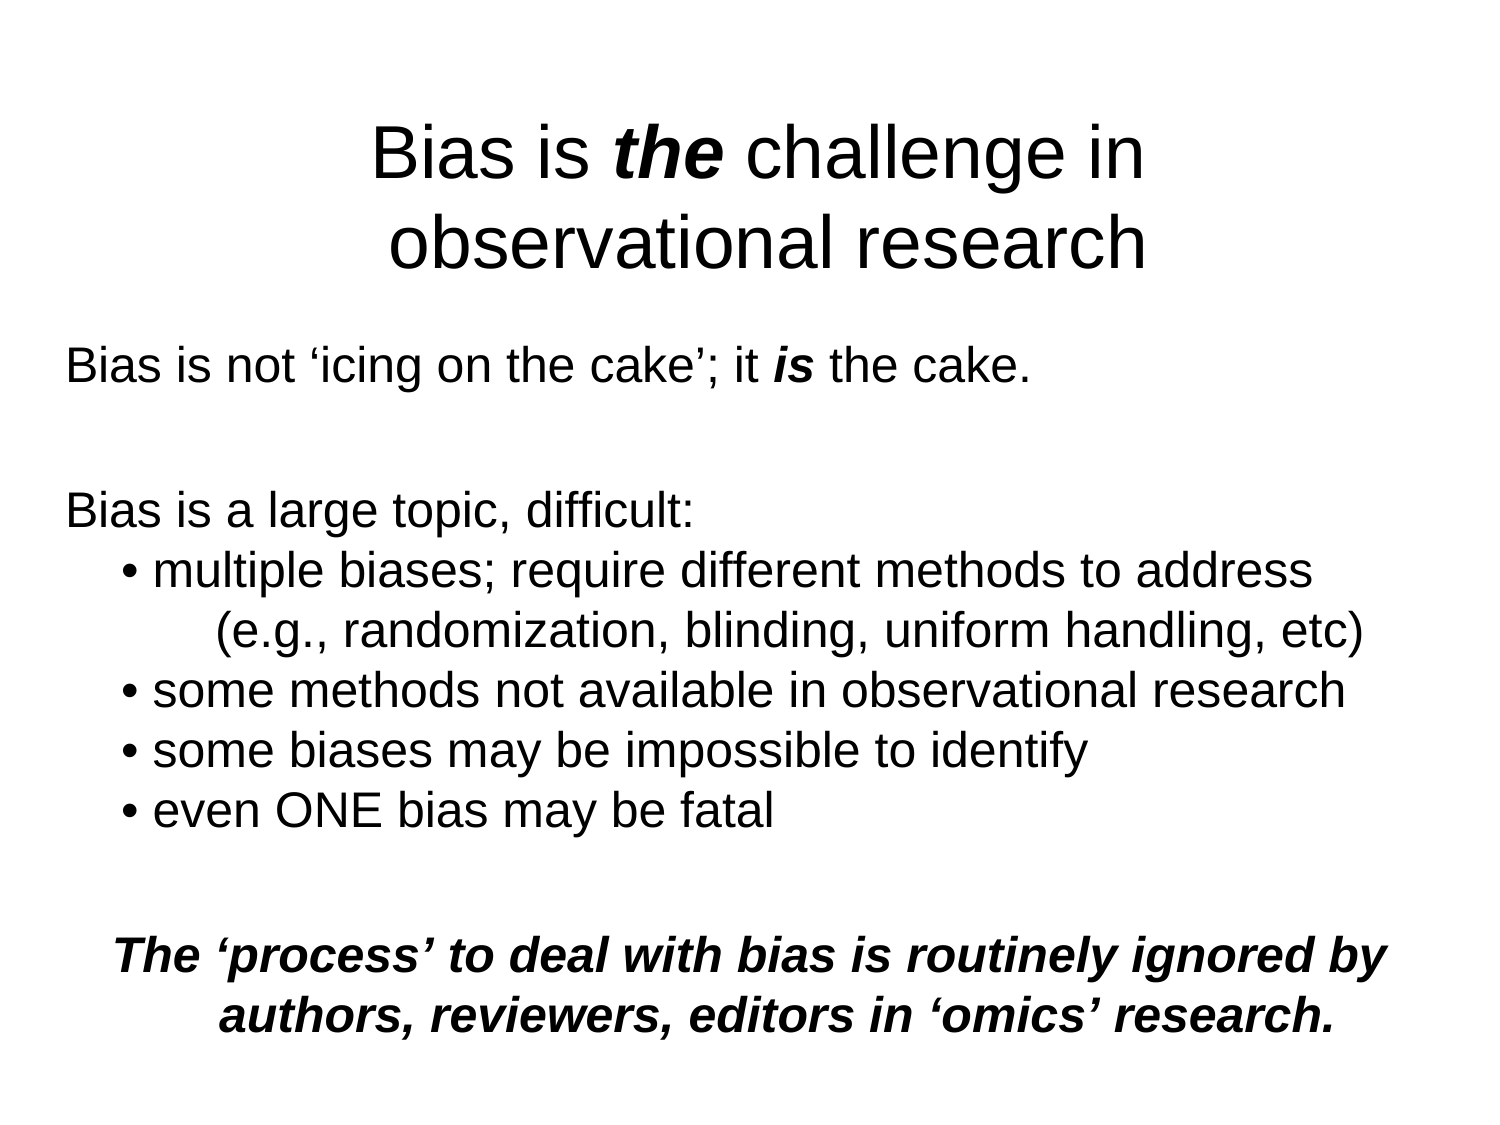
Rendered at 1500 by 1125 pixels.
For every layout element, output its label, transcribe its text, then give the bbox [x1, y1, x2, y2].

title Bias is the challenge in observational research [37, 96, 1500, 292]
list Bias is not ‘icing on the cake’; it is the cake. Bias is a large topic, difficult: • multiple biases; require different methods to address (e.g., randomization, blinding, uniform handling, etc) • some methods not available in observational research • some biases may be impossible to identify • even ONE bias may be fatal The ‘process’ to deal with bias is routinely ignored by authors, reviewers, editors in ‘omics’ research. [50, 324, 1450, 1125]
